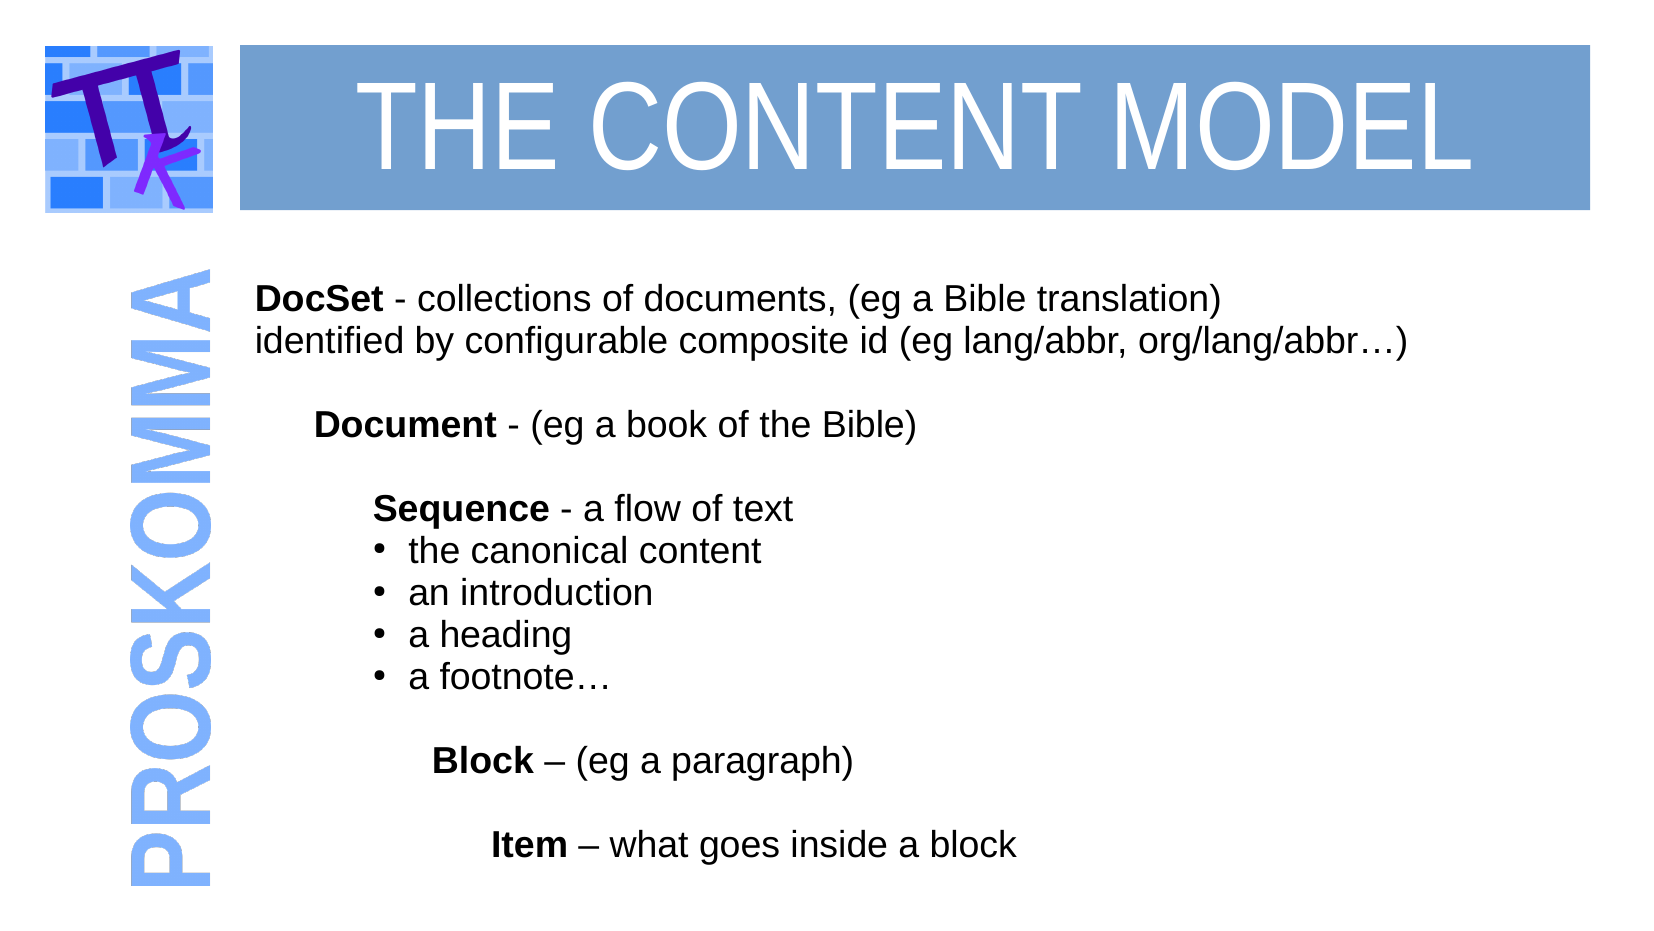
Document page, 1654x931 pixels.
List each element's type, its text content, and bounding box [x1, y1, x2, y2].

text_box THE CONTENT MODEL [240, 45, 1591, 211]
picture [130, 269, 211, 886]
text_box DocSet - collections of documents, (eg a Bible translation) identified by configurable composite id (eg lang/abbr, org/lang/abbr…) Document - (eg a book of the Bible) Sequence - a flow of text the canonical content an introduction a heading a footnote… Block – (eg a paragraph) Item – what goes inside a block [240, 270, 1591, 873]
picture [45, 46, 213, 213]
